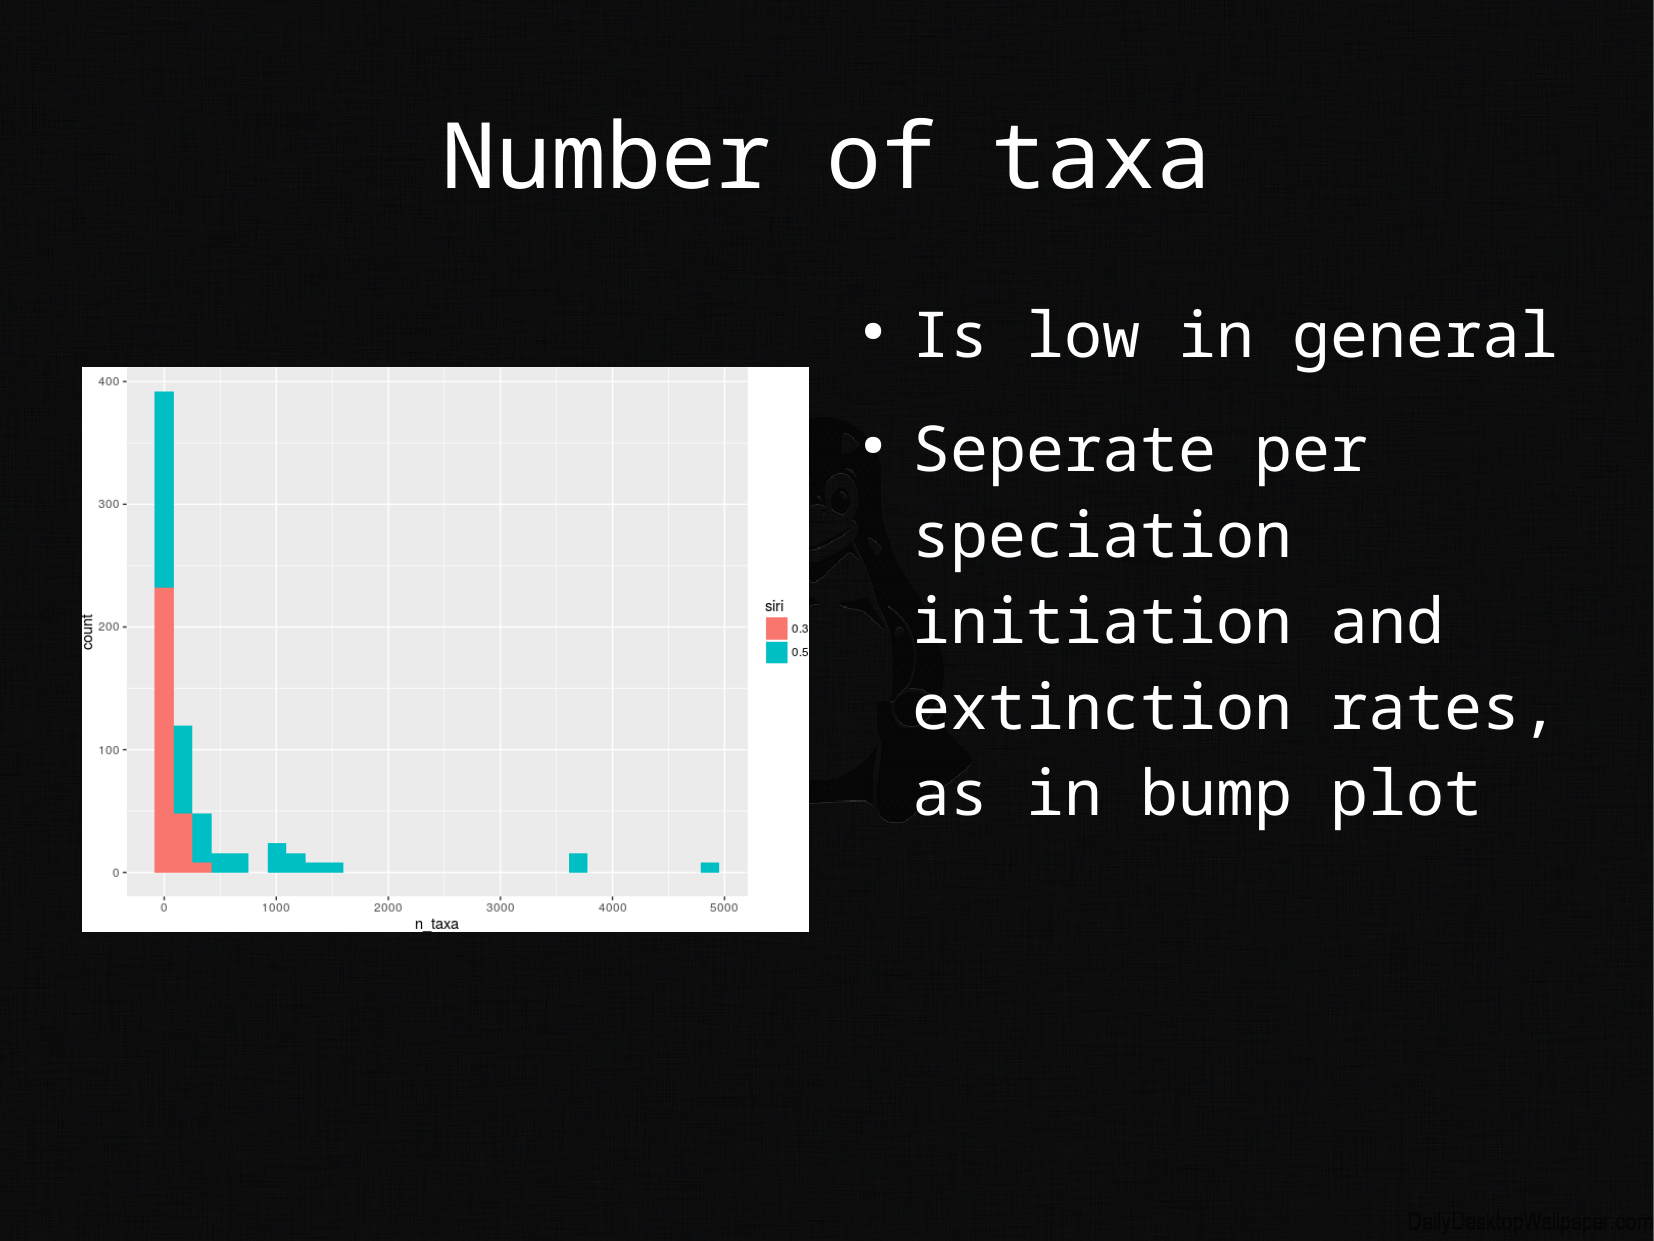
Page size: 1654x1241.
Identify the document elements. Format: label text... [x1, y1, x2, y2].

title Number of taxa [82, 49, 1571, 257]
picture [0, 0, 1654, 1241]
list Is low in general Seperate per speciation initiation and extinction rates, as in bump plot [845, 290, 1572, 1010]
